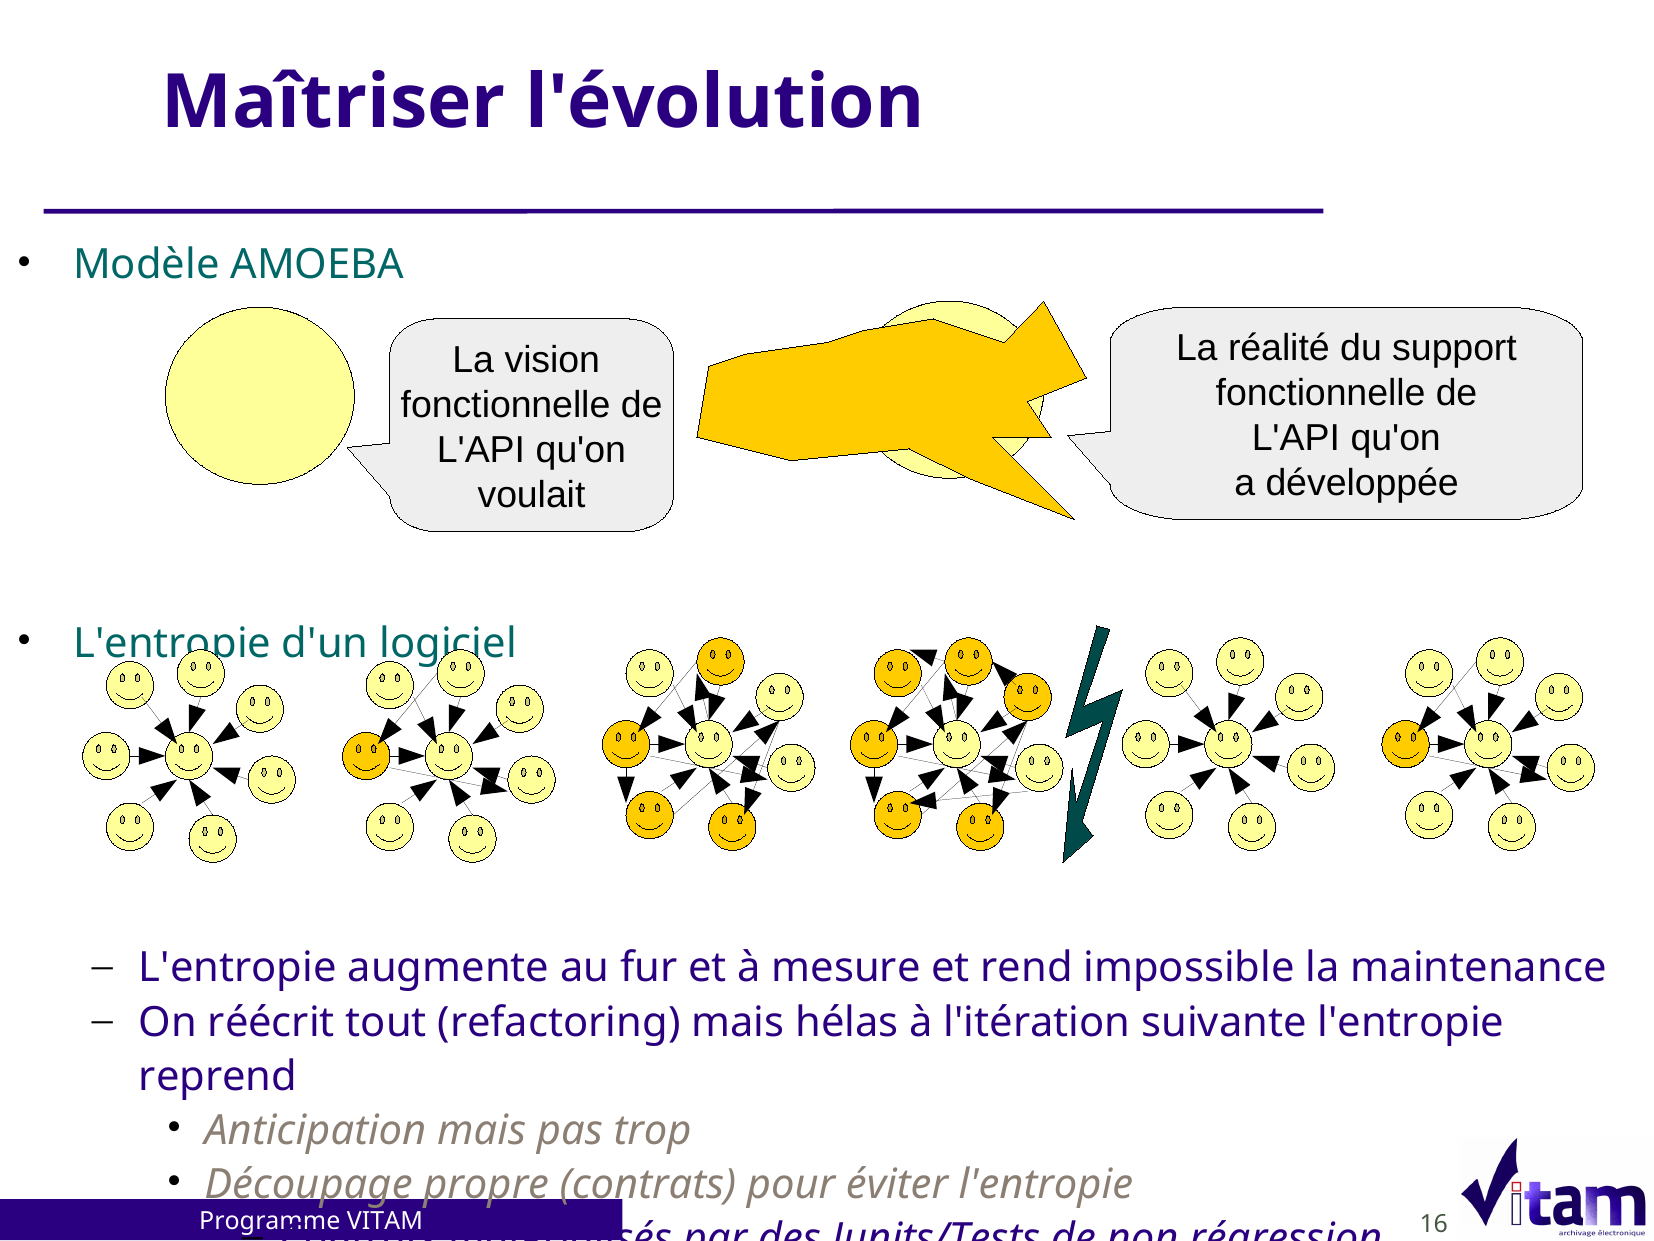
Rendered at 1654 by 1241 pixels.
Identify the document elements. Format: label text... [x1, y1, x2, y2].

text_box [1145, 791, 1193, 839]
text_box [1287, 744, 1335, 792]
text_box [1381, 720, 1430, 768]
text_box [767, 744, 816, 792]
picture [1455, 1134, 1654, 1241]
text_box [874, 649, 922, 697]
text_box [1062, 625, 1123, 863]
text_box [1464, 720, 1512, 768]
text_box [366, 803, 414, 851]
text_box [1405, 649, 1453, 697]
text_box [685, 720, 733, 768]
text_box [448, 814, 497, 863]
text_box [236, 685, 284, 733]
text_box [106, 661, 154, 709]
text_box [1122, 720, 1170, 768]
text_box [933, 720, 981, 768]
text_box [1003, 673, 1052, 721]
text_box [425, 732, 473, 780]
text_box La vision fonctionnelle de L'API qu'on voulait [347, 318, 674, 532]
text_box [1476, 637, 1524, 686]
title Maîtriser l'évolution [147, 22, 1628, 179]
text_box [188, 814, 237, 863]
text_box [1405, 791, 1453, 839]
text_box [874, 791, 922, 839]
text_box [1145, 649, 1193, 697]
text_box La réalité du support fonctionnelle de L'API qu'on a développée [1067, 307, 1583, 520]
list Modèle AMOEBA L'entropie d'un logiciel L'entropie augmente au fur et à mesure et rend impossible la maintenance On réécrit tout (refactoring) mais hélas à l'itération suivante l'entropie reprend Anticipation mais pas trop Découpage propre (contrats) pour éviter l'entropie Contrats matérialisés par des Junits/Tests de non régression [2, 227, 1642, 1185]
text_box [507, 755, 556, 804]
text_box [1488, 803, 1536, 851]
text_box [496, 685, 544, 733]
text_box [850, 720, 898, 768]
text_box [956, 803, 1004, 851]
text_box [165, 307, 355, 485]
text_box [366, 661, 414, 709]
text_box [1204, 720, 1253, 768]
text_box [248, 755, 296, 804]
text_box [1216, 637, 1264, 686]
text_box [1275, 673, 1323, 721]
text_box [602, 720, 650, 768]
text_box [1547, 744, 1595, 792]
text_box [165, 732, 213, 780]
text_box [696, 637, 745, 686]
text_box [1015, 744, 1064, 792]
text_box [342, 732, 390, 780]
text_box [1228, 803, 1276, 851]
text_box [755, 673, 804, 721]
text_box [625, 649, 674, 697]
text_box [708, 803, 756, 851]
text_box [82, 732, 130, 780]
text_box [625, 791, 674, 839]
text_box [696, 301, 1087, 520]
text_box [437, 649, 485, 697]
text_box [1535, 673, 1583, 721]
text_box [177, 649, 225, 697]
text_box [106, 803, 154, 851]
text_box [944, 637, 993, 686]
